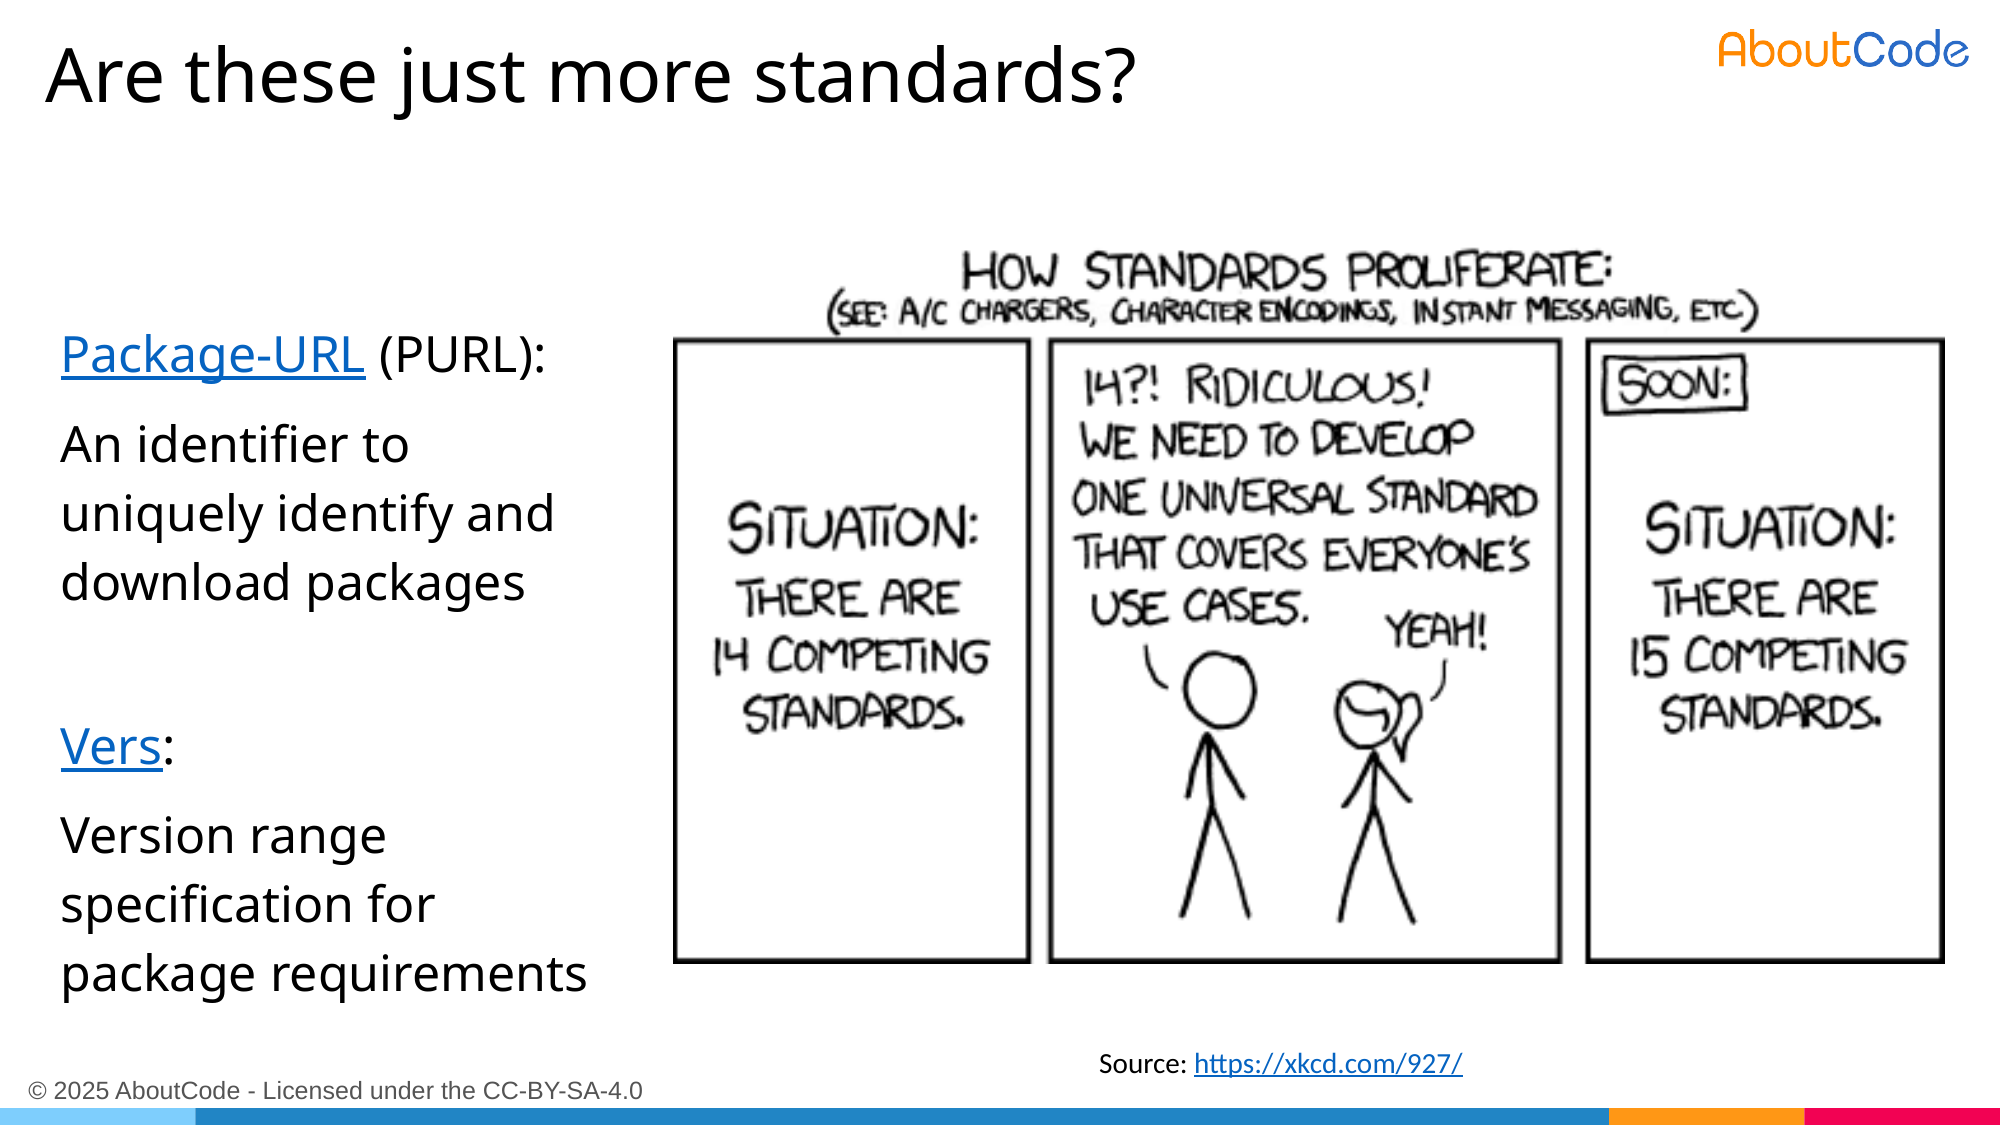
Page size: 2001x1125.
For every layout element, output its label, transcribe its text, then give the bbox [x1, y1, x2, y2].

text_box Source: https://xkcd.com/927/ [1084, 1029, 1502, 1063]
picture [1807, 29, 1969, 67]
title Are these just more standards? [30, 20, 1807, 133]
list Package-URL (PURL): An identifier to uniquely identify and download packages Vers: Version range specification for package requirements [45, 297, 610, 964]
picture [673, 244, 1945, 964]
